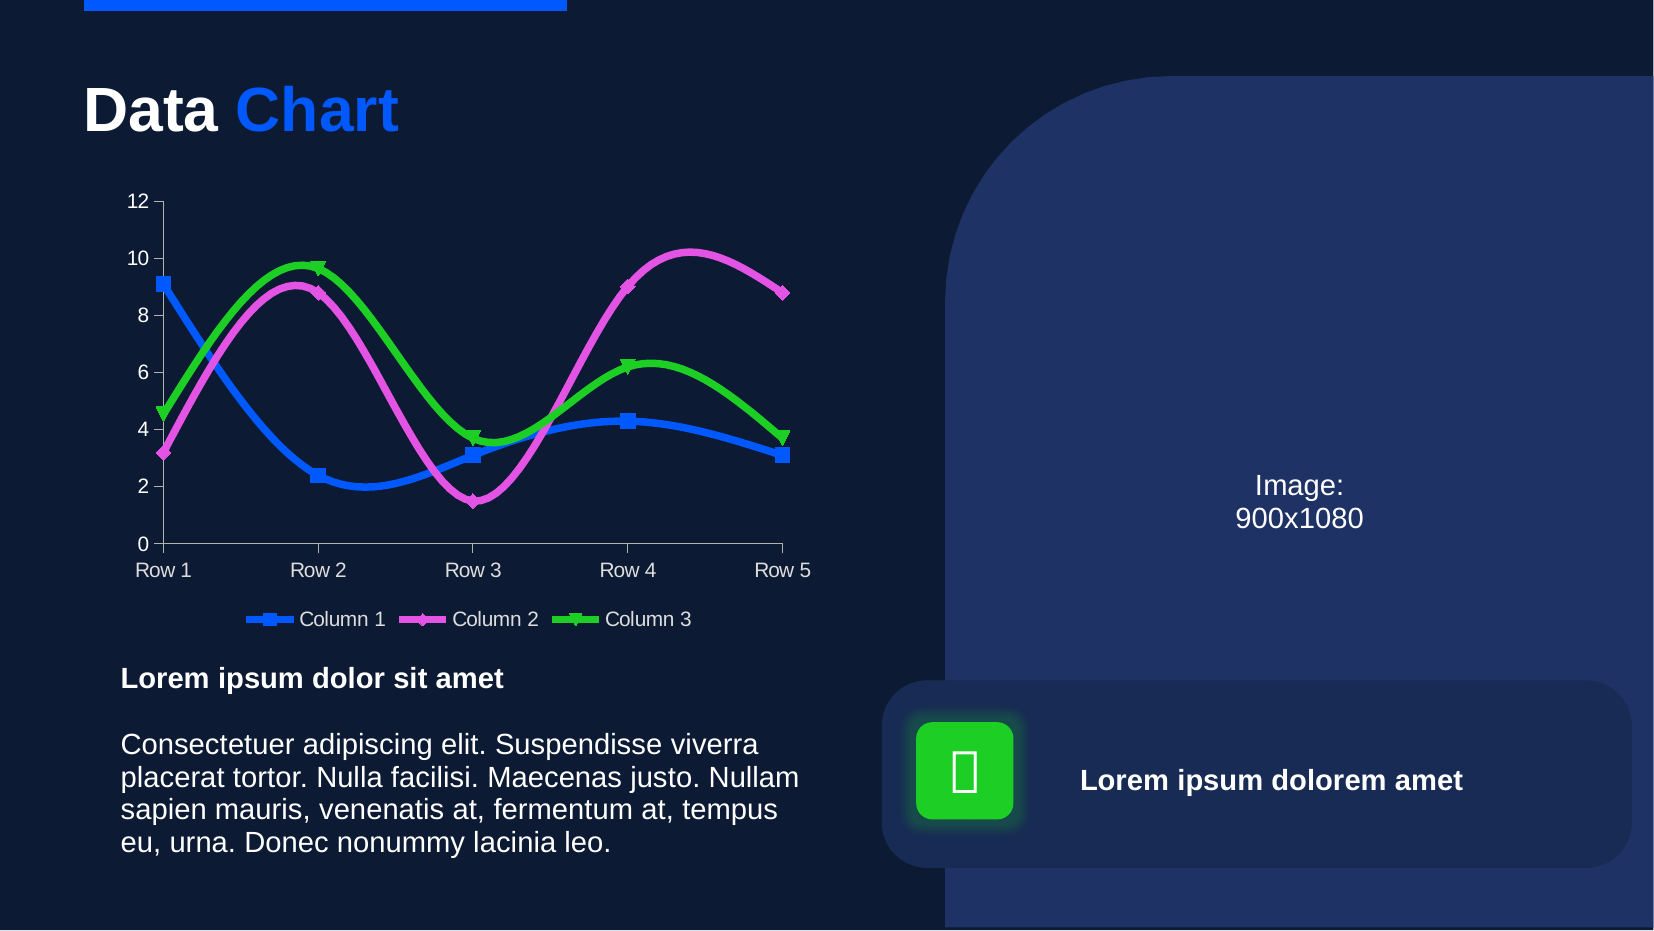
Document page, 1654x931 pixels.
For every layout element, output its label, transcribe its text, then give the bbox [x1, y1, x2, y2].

chart [112, 188, 826, 638]
text_box [881, 680, 1632, 868]
text_box  [916, 722, 1014, 820]
text_box Lorem ipsum dolor sit amet Consectetuer adipiscing elit. Suspendisse viverra placerat tortor. Nulla facilisi. Maecenas justo. Nullam sapien mauris, venenatis at, fermentum at, tempus eu, urna. Donec nonummy lacinia leo. [85, 662, 826, 860]
text_box Image: 900x1080 [945, 76, 1654, 928]
text_box Lorem ipsum dolorem amet [1044, 719, 1595, 841]
title Data Chart [83, 75, 1570, 188]
